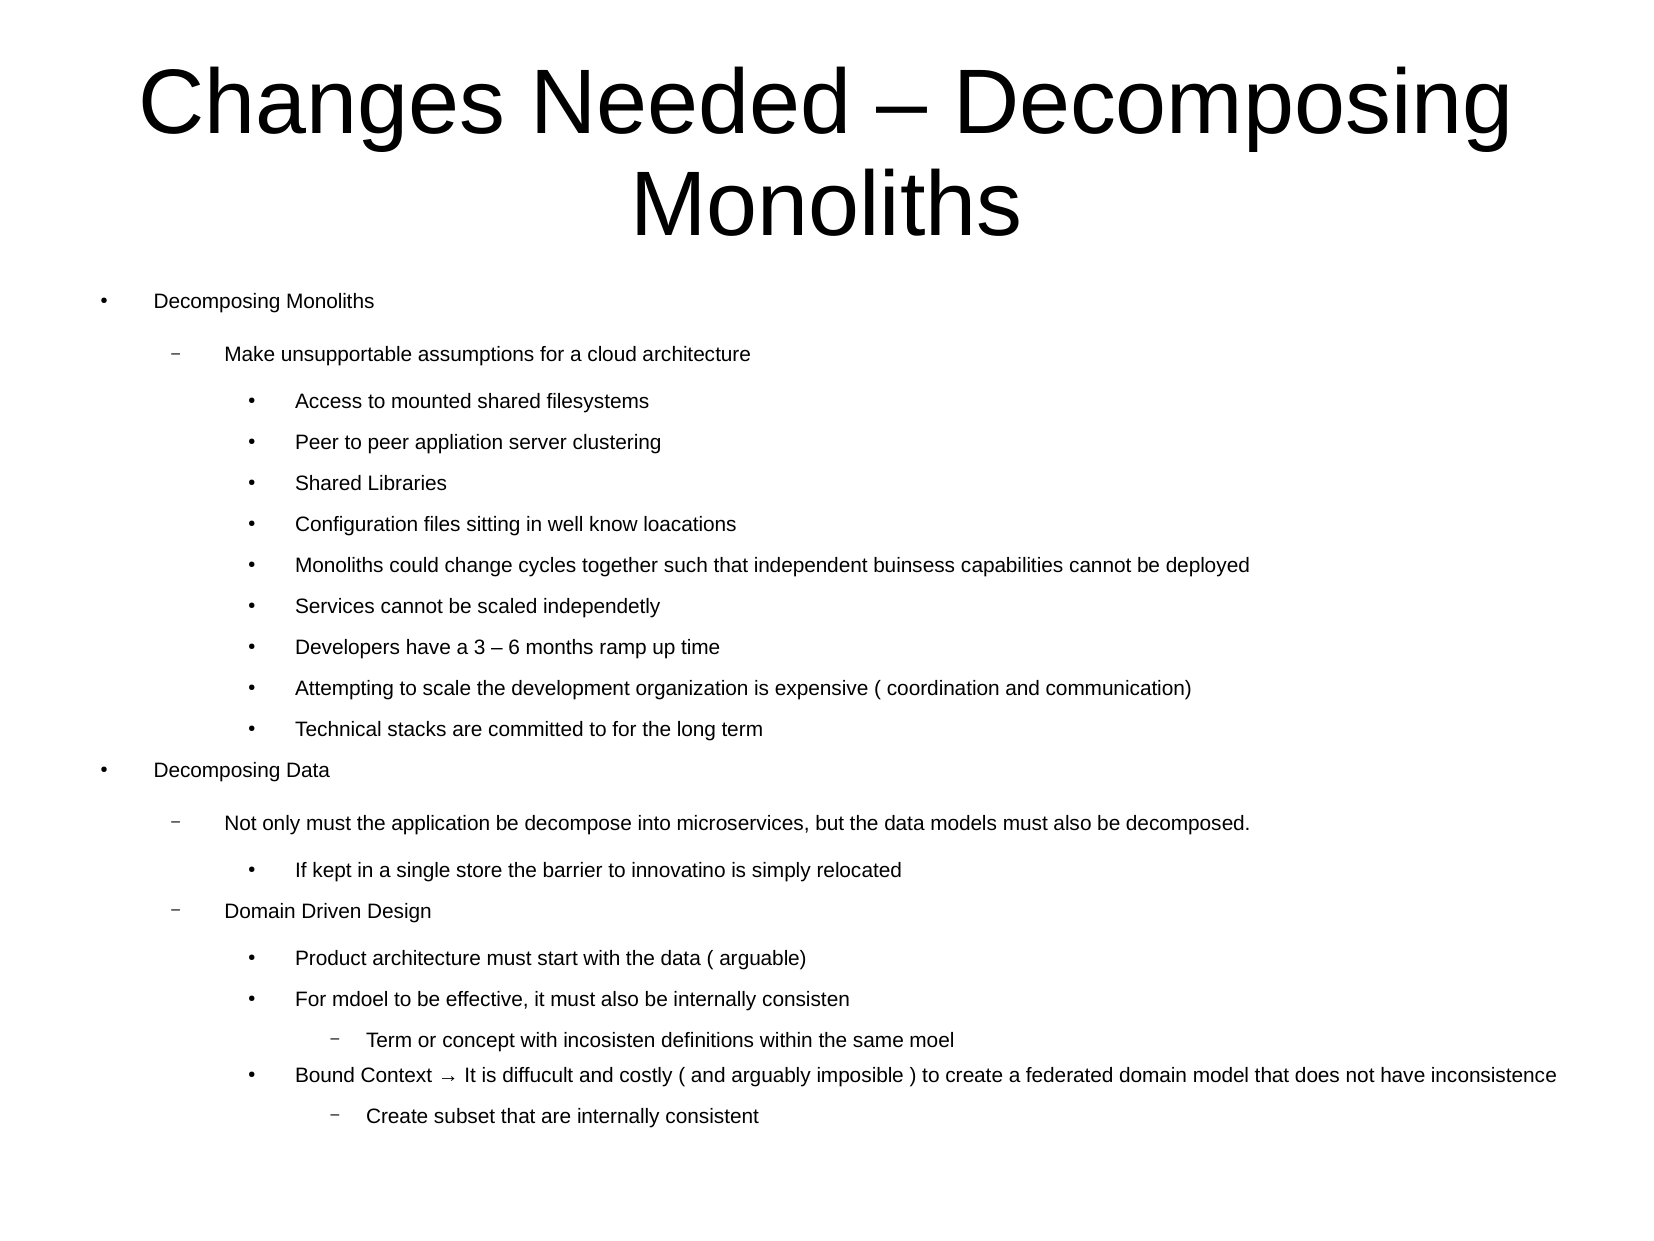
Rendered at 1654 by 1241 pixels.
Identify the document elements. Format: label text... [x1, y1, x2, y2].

list Decomposing Monoliths Make unsupportable assumptions for a cloud architecture Access to mounted shared filesystems Peer to peer appliation server clustering Shared Libraries Configuration files sitting in well know loacations Monoliths could change cycles together such that independent buinsess capabilities cannot be deployed Services cannot be scaled independetly Developers have a 3 – 6 months ramp up time Attempting to scale the development organization is expensive ( coordination and communication) Technical stacks are committed to for the long term Decomposing Data Not only must the application be decompose into microservices, but the data models must also be decomposed. If kept in a single store the barrier to innovatino is simply relocated Domain Driven Design Product architecture must start with the data ( arguable) For mdoel to be effective, it must also be internally consisten Term or concept with incosisten definitions within the same moel Bound Context → It is diffucult and costly ( and arguably imposible ) to create a federated domain model that does not have inconsistence Create subset that are internally consistent [82, 290, 1571, 1216]
title Changes Needed – Decomposing Monoliths [82, 49, 1571, 257]
